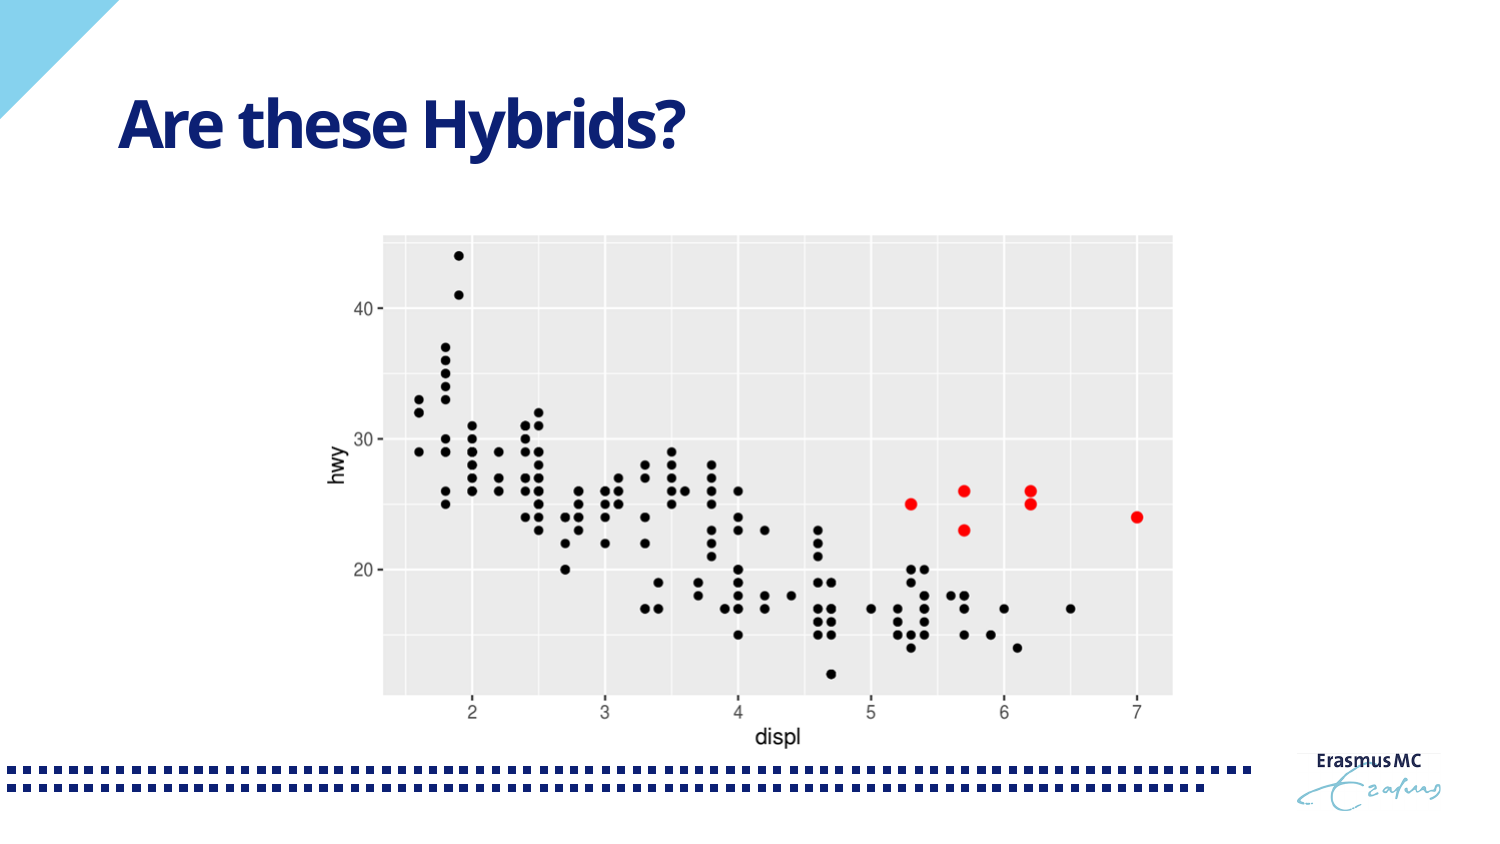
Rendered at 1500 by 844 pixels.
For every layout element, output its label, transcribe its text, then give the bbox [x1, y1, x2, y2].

title Are these Hybrids? [103, 44, 1397, 209]
picture [316, 224, 1184, 760]
